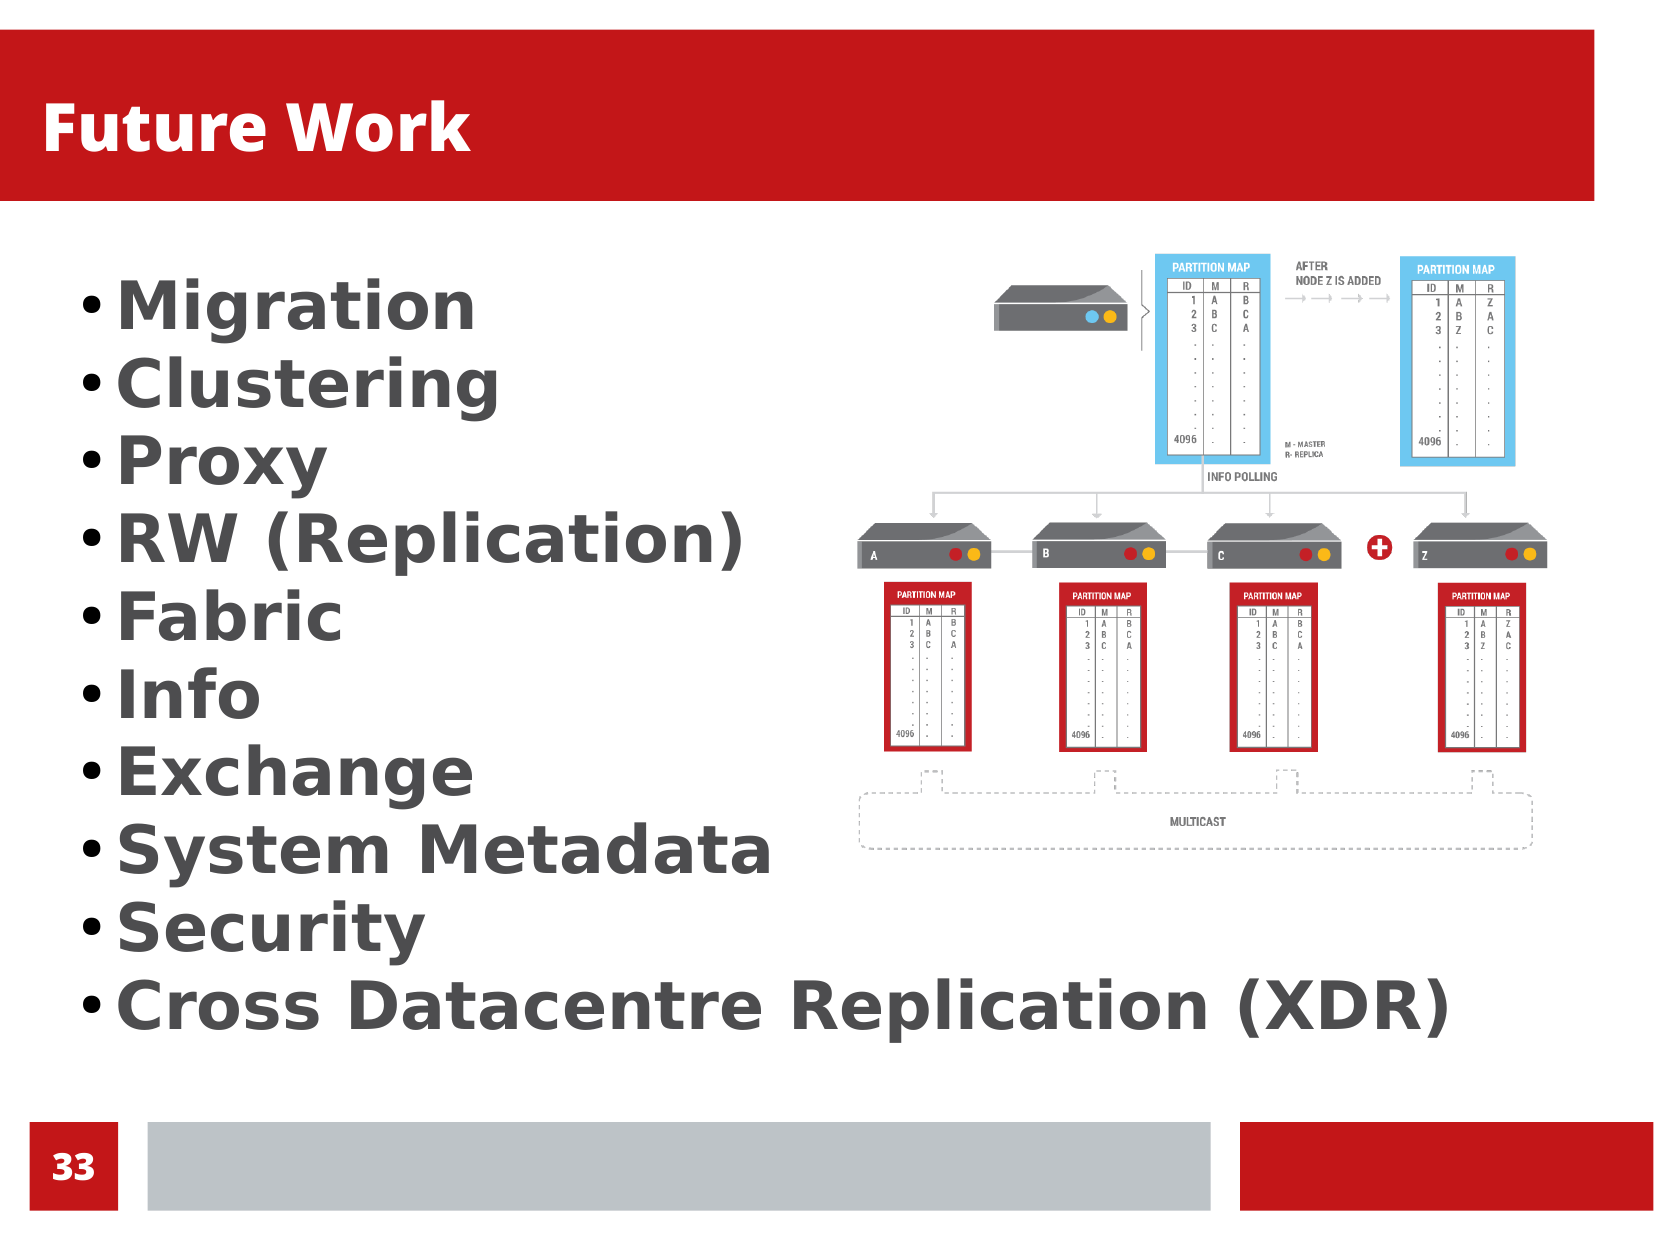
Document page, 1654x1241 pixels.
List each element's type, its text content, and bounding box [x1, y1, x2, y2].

text_box Migration Clustering Proxy RW (Replication) Fabric Info Exchange System Metadata Security Cross Datacentre Replication (XDR) [64, 259, 1554, 1131]
title Future Work [41, 53, 1577, 172]
picture [844, 236, 1554, 879]
